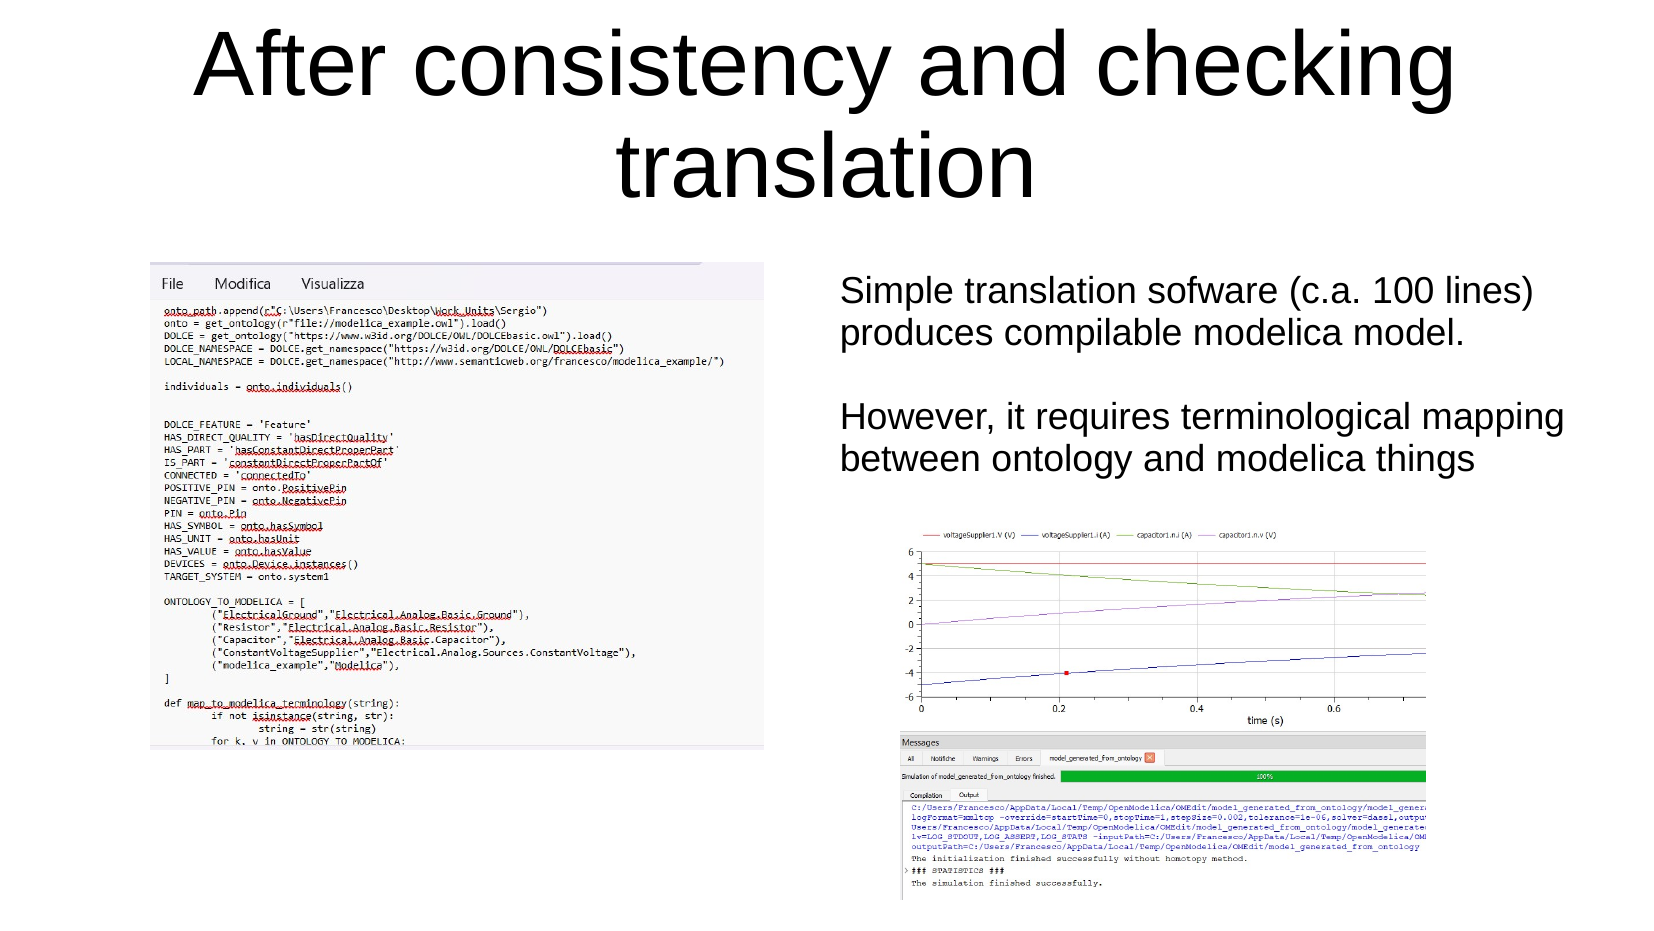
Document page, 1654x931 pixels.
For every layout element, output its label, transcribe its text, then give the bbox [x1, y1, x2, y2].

text_box Simple translation sofware (c.a. 100 lines) produces compilable modelica model. However, it requires terminological mapping between ontology and modelica things [825, 262, 1582, 488]
picture [150, 262, 764, 751]
picture [900, 519, 1426, 901]
title After consistency and checking translation [82, 12, 1571, 218]
